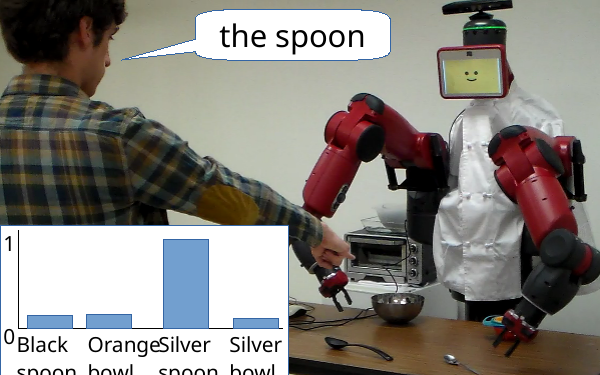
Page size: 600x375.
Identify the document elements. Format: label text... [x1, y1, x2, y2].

picture [0, 0, 600, 375]
text_box 0 [0, 314, 29, 358]
text_box [19, 225, 289, 329]
text_box Black spoon [1, 329, 72, 375]
text_box Silver bowl [214, 322, 296, 375]
text_box the spoon [121, 9, 391, 61]
text_box Silver spoon [143, 329, 214, 375]
text_box 1 [0, 222, 29, 265]
text_box [0, 265, 18, 314]
text_box Orange bowl [72, 329, 143, 375]
